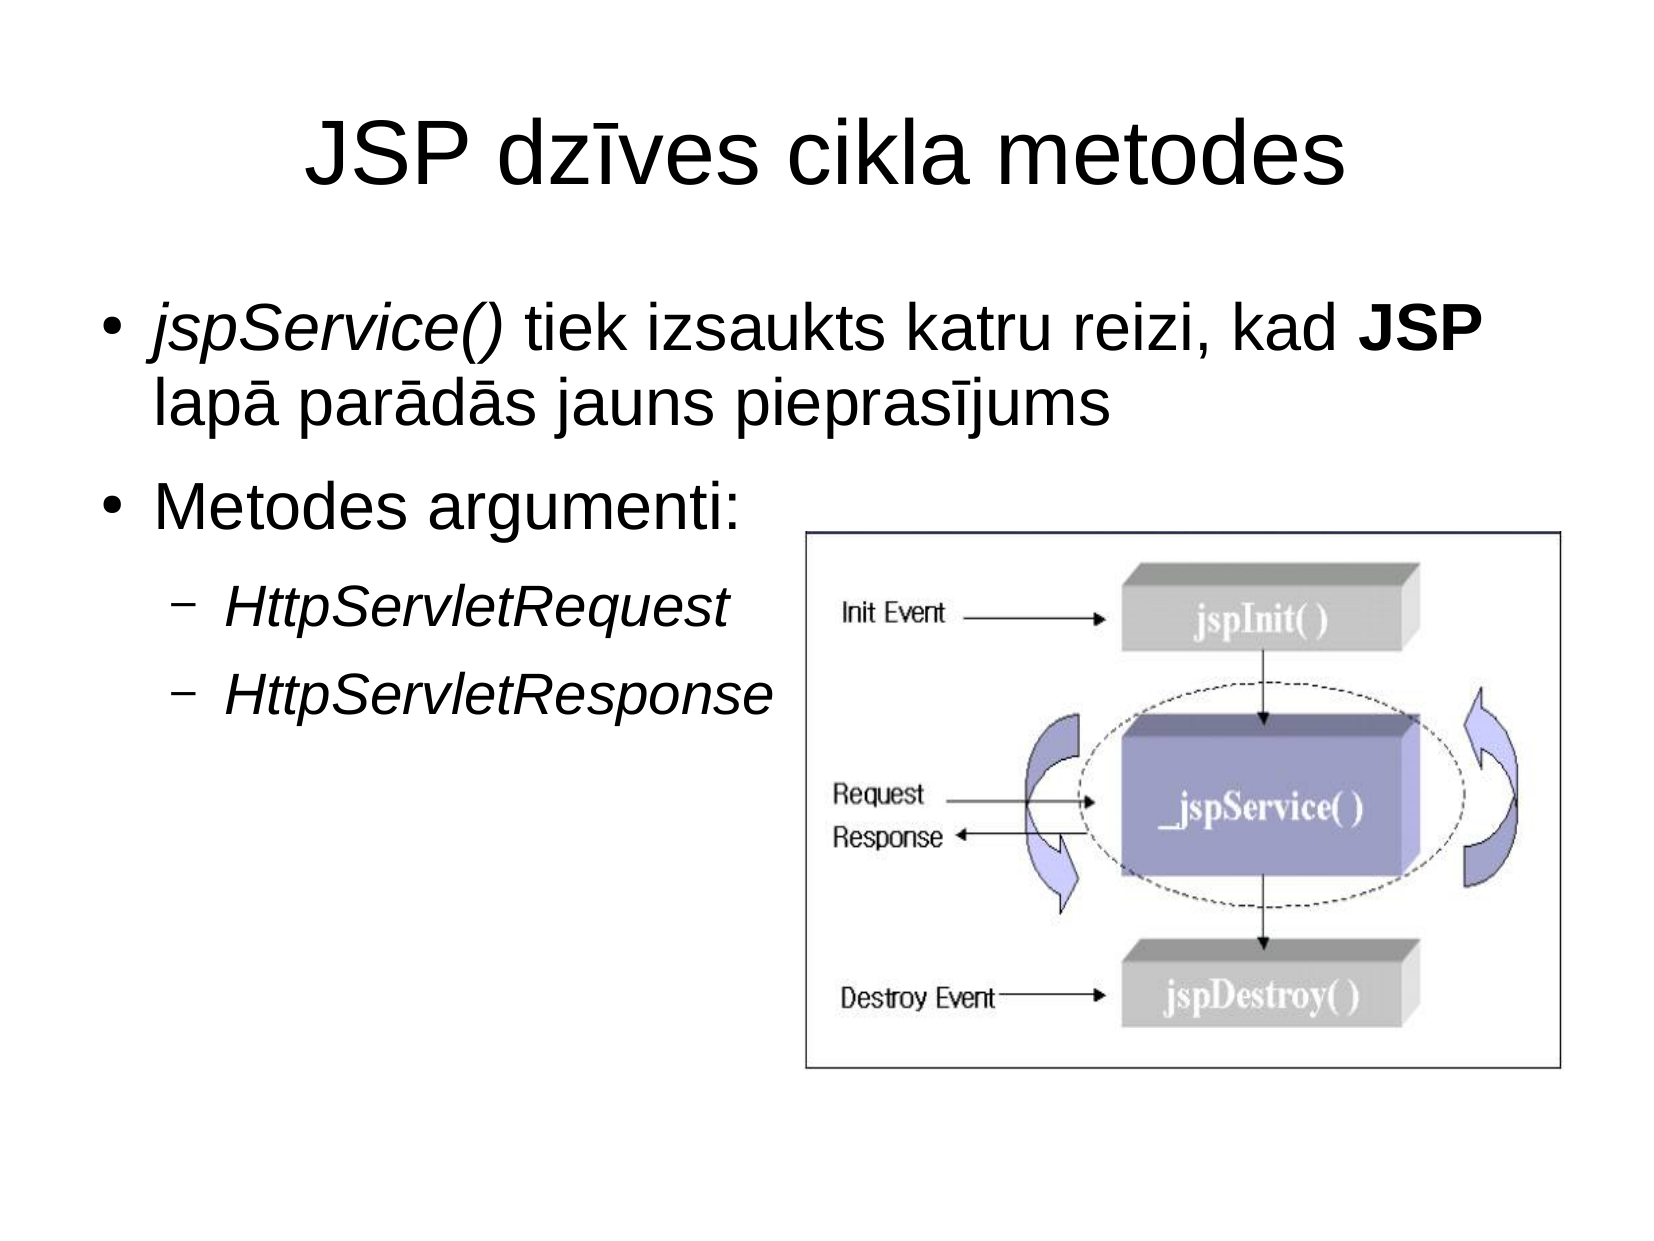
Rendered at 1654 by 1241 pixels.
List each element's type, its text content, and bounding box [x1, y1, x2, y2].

chart [803, 531, 1564, 1074]
list jspService() tiek izsaukts katru reizi, kad JSP lapā parādās jauns pieprasījums Metodes argumenti: HttpServletRequest HttpServletResponse [82, 290, 1538, 1010]
title JSP dzīves cikla metodes [82, 49, 1571, 257]
